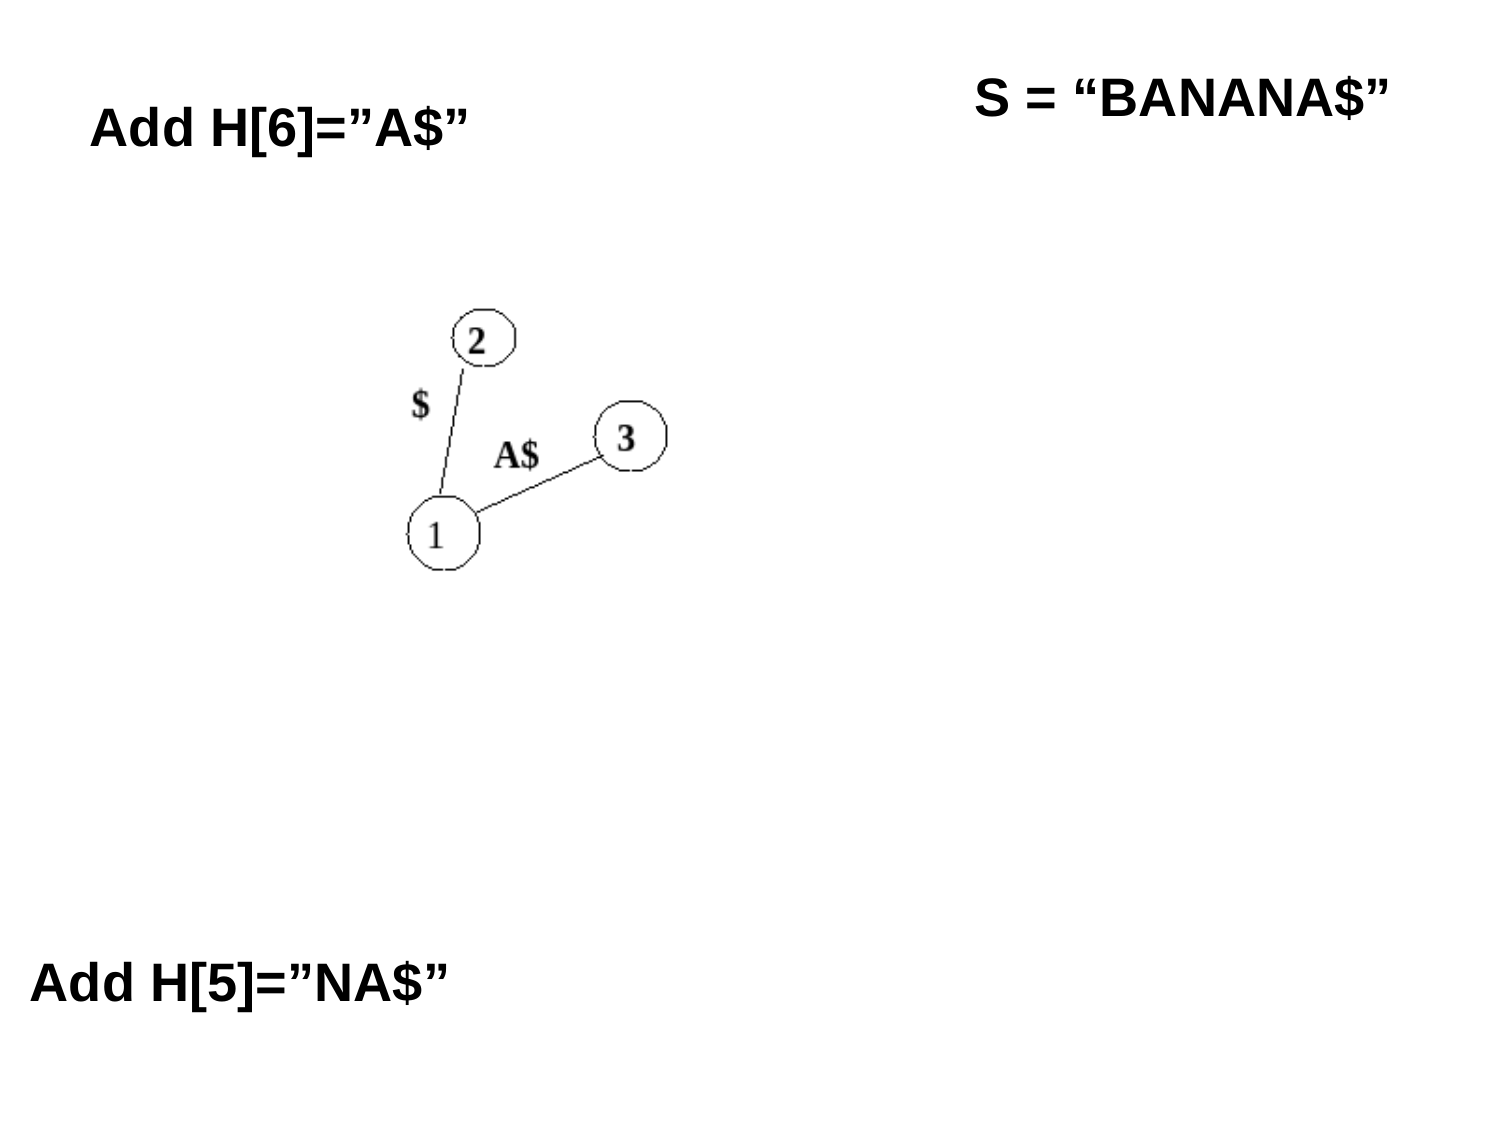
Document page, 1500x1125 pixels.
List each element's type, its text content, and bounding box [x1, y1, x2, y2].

text_box Add H[6]=”A$” [75, 89, 631, 165]
text_box Add H[5]=”NA$” [15, 945, 571, 1021]
text_box S = “BANANA$” [960, 60, 1426, 196]
picture [225, 270, 1500, 988]
